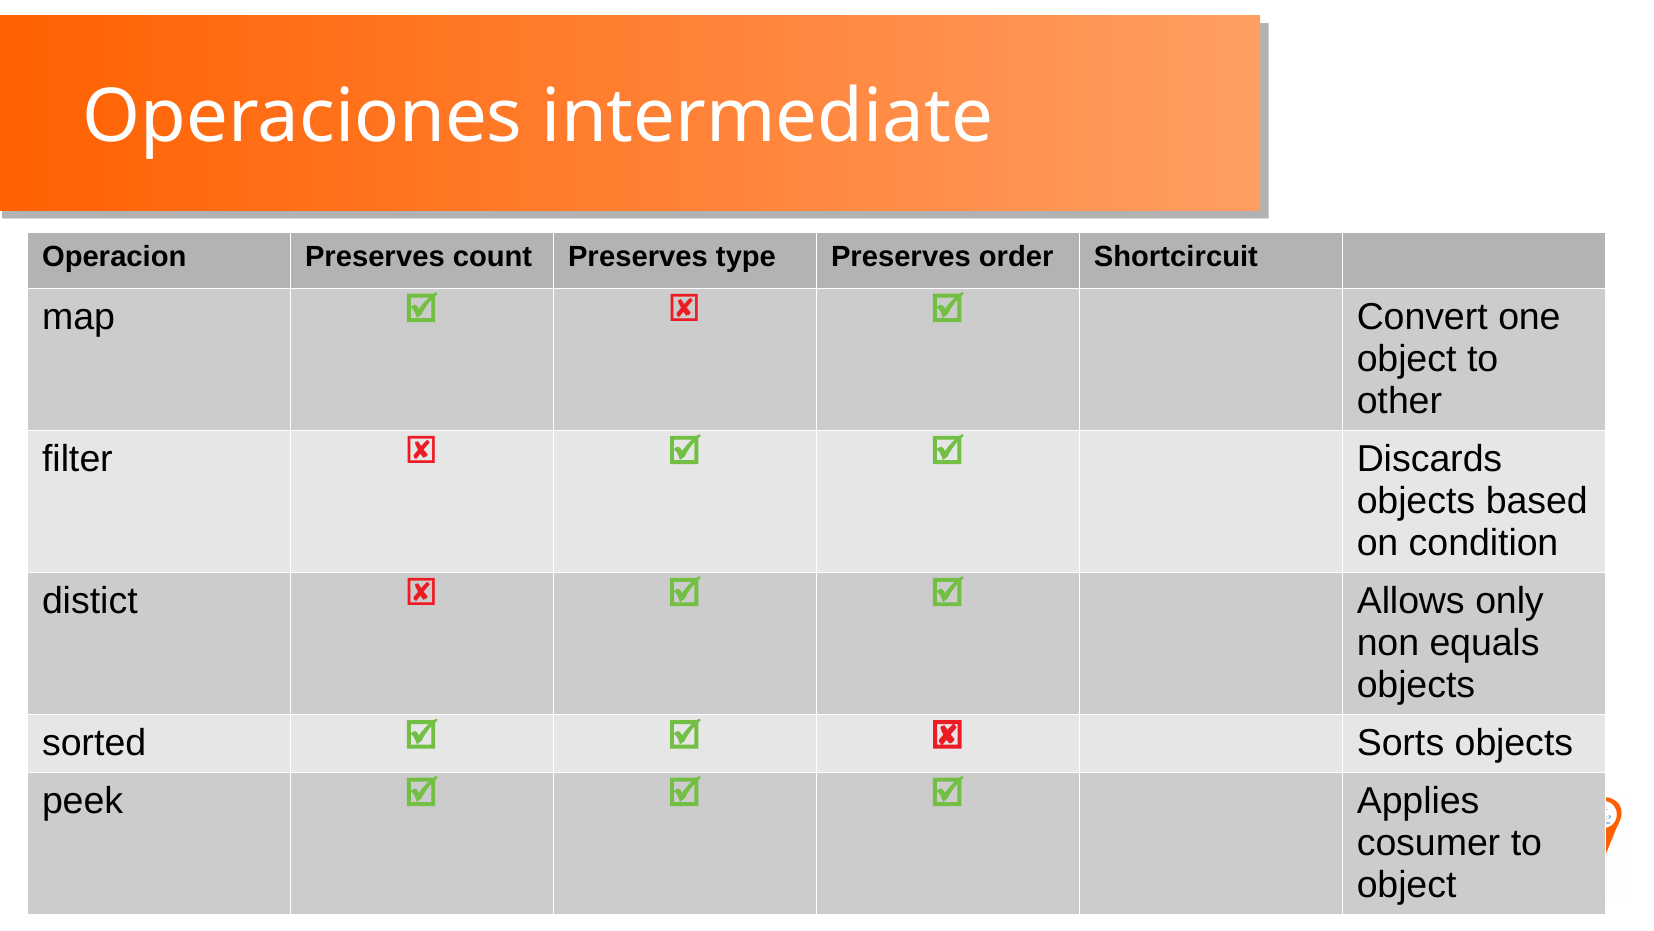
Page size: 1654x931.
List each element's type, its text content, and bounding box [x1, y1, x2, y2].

table_cell  [291, 573, 553, 714]
table_cell distict [28, 573, 290, 714]
table_cell  [554, 431, 816, 572]
picture [1606, 794, 1625, 903]
table_cell [1080, 289, 1342, 430]
table_cell  [291, 431, 553, 572]
table_cell  [291, 773, 553, 914]
table_cell  [554, 715, 816, 772]
table_cell  [817, 773, 1079, 914]
table_header [1343, 233, 1605, 288]
table_cell [1080, 773, 1342, 914]
table_cell Sorts objects [1343, 715, 1605, 772]
table_cell [1080, 573, 1342, 714]
table_cell  [554, 289, 816, 430]
table_header Preserves type [554, 233, 816, 288]
table_cell  [554, 773, 816, 914]
table_cell  [817, 289, 1079, 430]
table_cell [1080, 715, 1342, 772]
table_cell [1080, 431, 1342, 572]
table_cell Allows only non equals objects [1343, 573, 1605, 714]
table_cell  [554, 573, 816, 714]
table_header Shortcircuit [1080, 233, 1342, 288]
table_cell  [817, 715, 1079, 772]
table_cell filter [28, 431, 290, 572]
table_cell Discards objects based on condition [1343, 431, 1605, 572]
title Operaciones intermediate [82, 35, 1235, 189]
table_cell  [291, 289, 553, 430]
table_cell sorted [28, 715, 290, 772]
table_cell map [28, 289, 290, 430]
table_cell Convert one object to other [1343, 289, 1605, 430]
table_cell peek [28, 773, 290, 914]
table_cell  [817, 431, 1079, 572]
table_header Preserves order [817, 233, 1079, 288]
table_header Preserves count [291, 233, 553, 288]
table_header Operacion [28, 233, 290, 288]
table_cell  [291, 715, 553, 772]
table_cell Applies cosumer to object [1343, 773, 1605, 914]
table_cell  [817, 573, 1079, 714]
